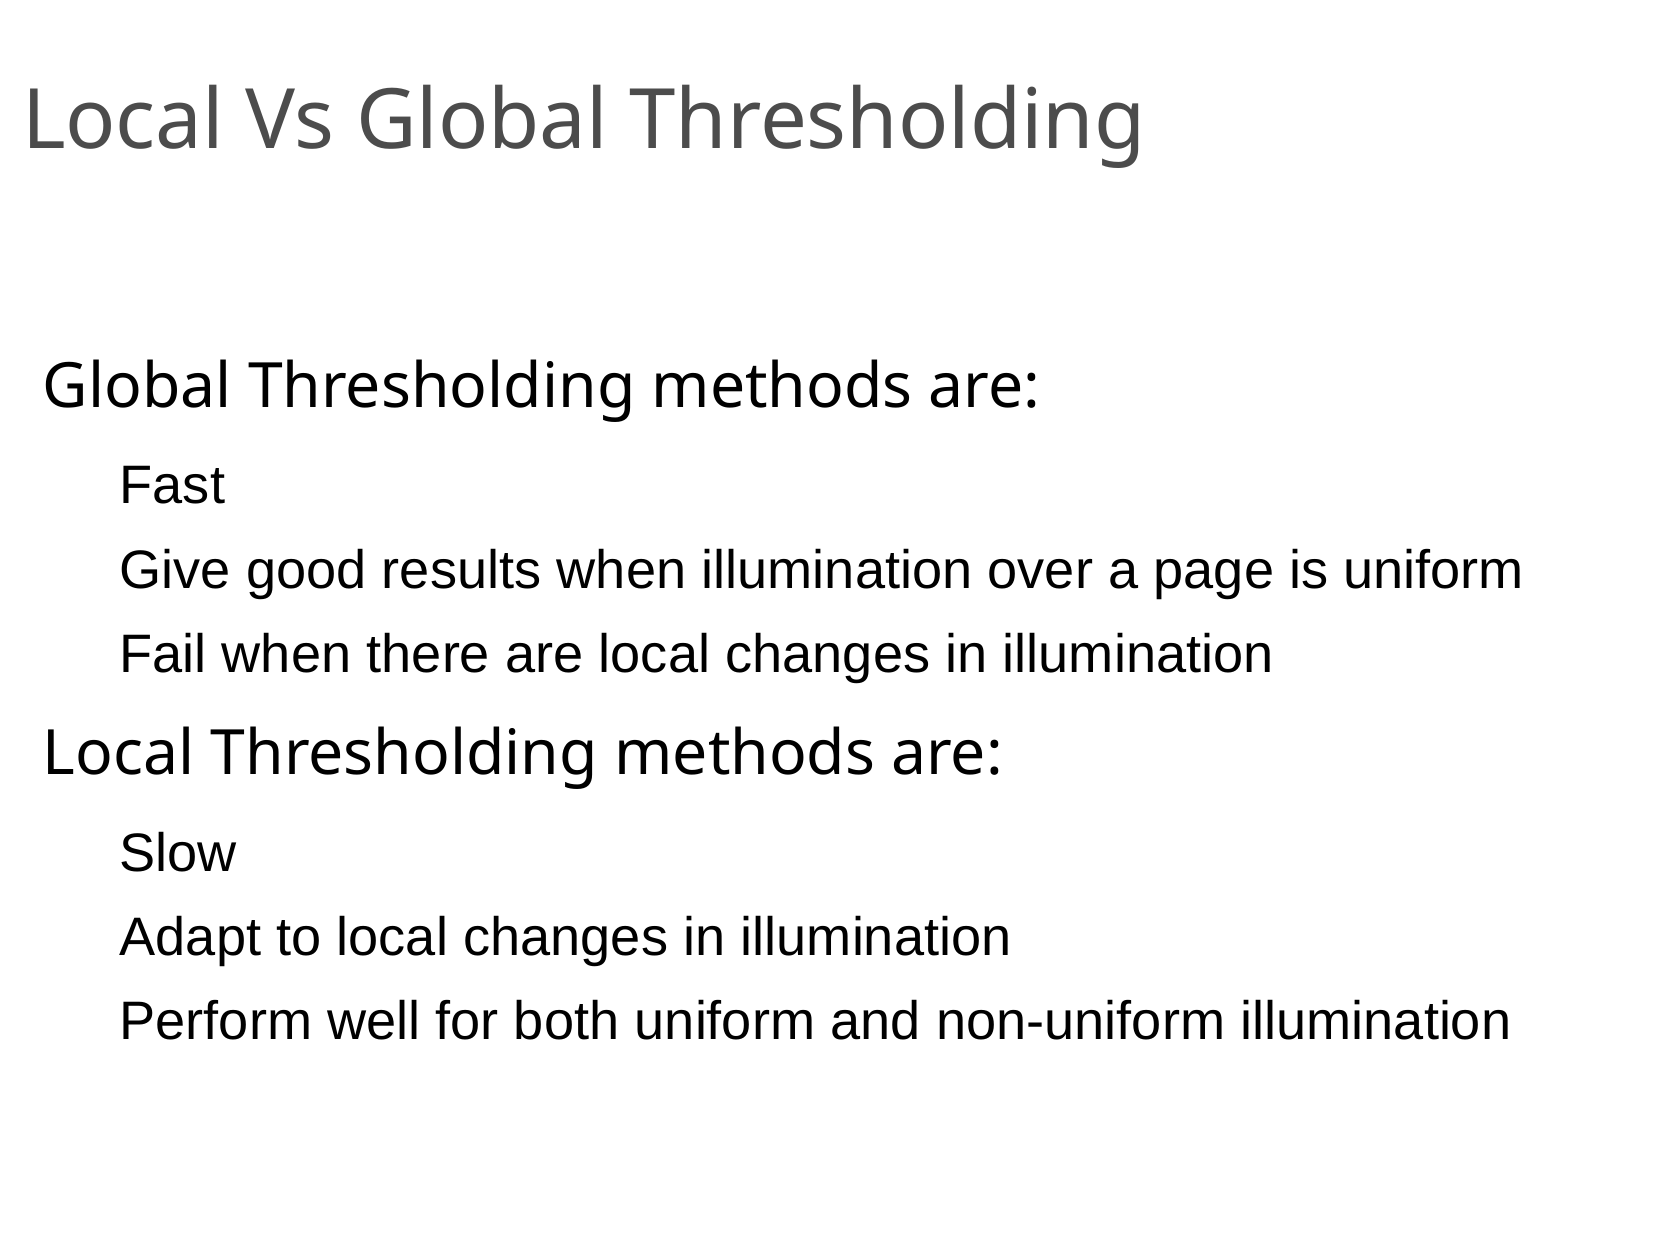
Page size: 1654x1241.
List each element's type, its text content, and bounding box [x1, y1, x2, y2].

list Global Thresholding methods are: Fast Give good results when illumination over a page is uniform Fail when there are local changes in illumination Local Thresholding methods are: Slow Adapt to local changes in illumination Perform well for both uniform and non-uniform illumination [25, 233, 1654, 1158]
title Local Vs Global Thresholding [22, 26, 1654, 205]
